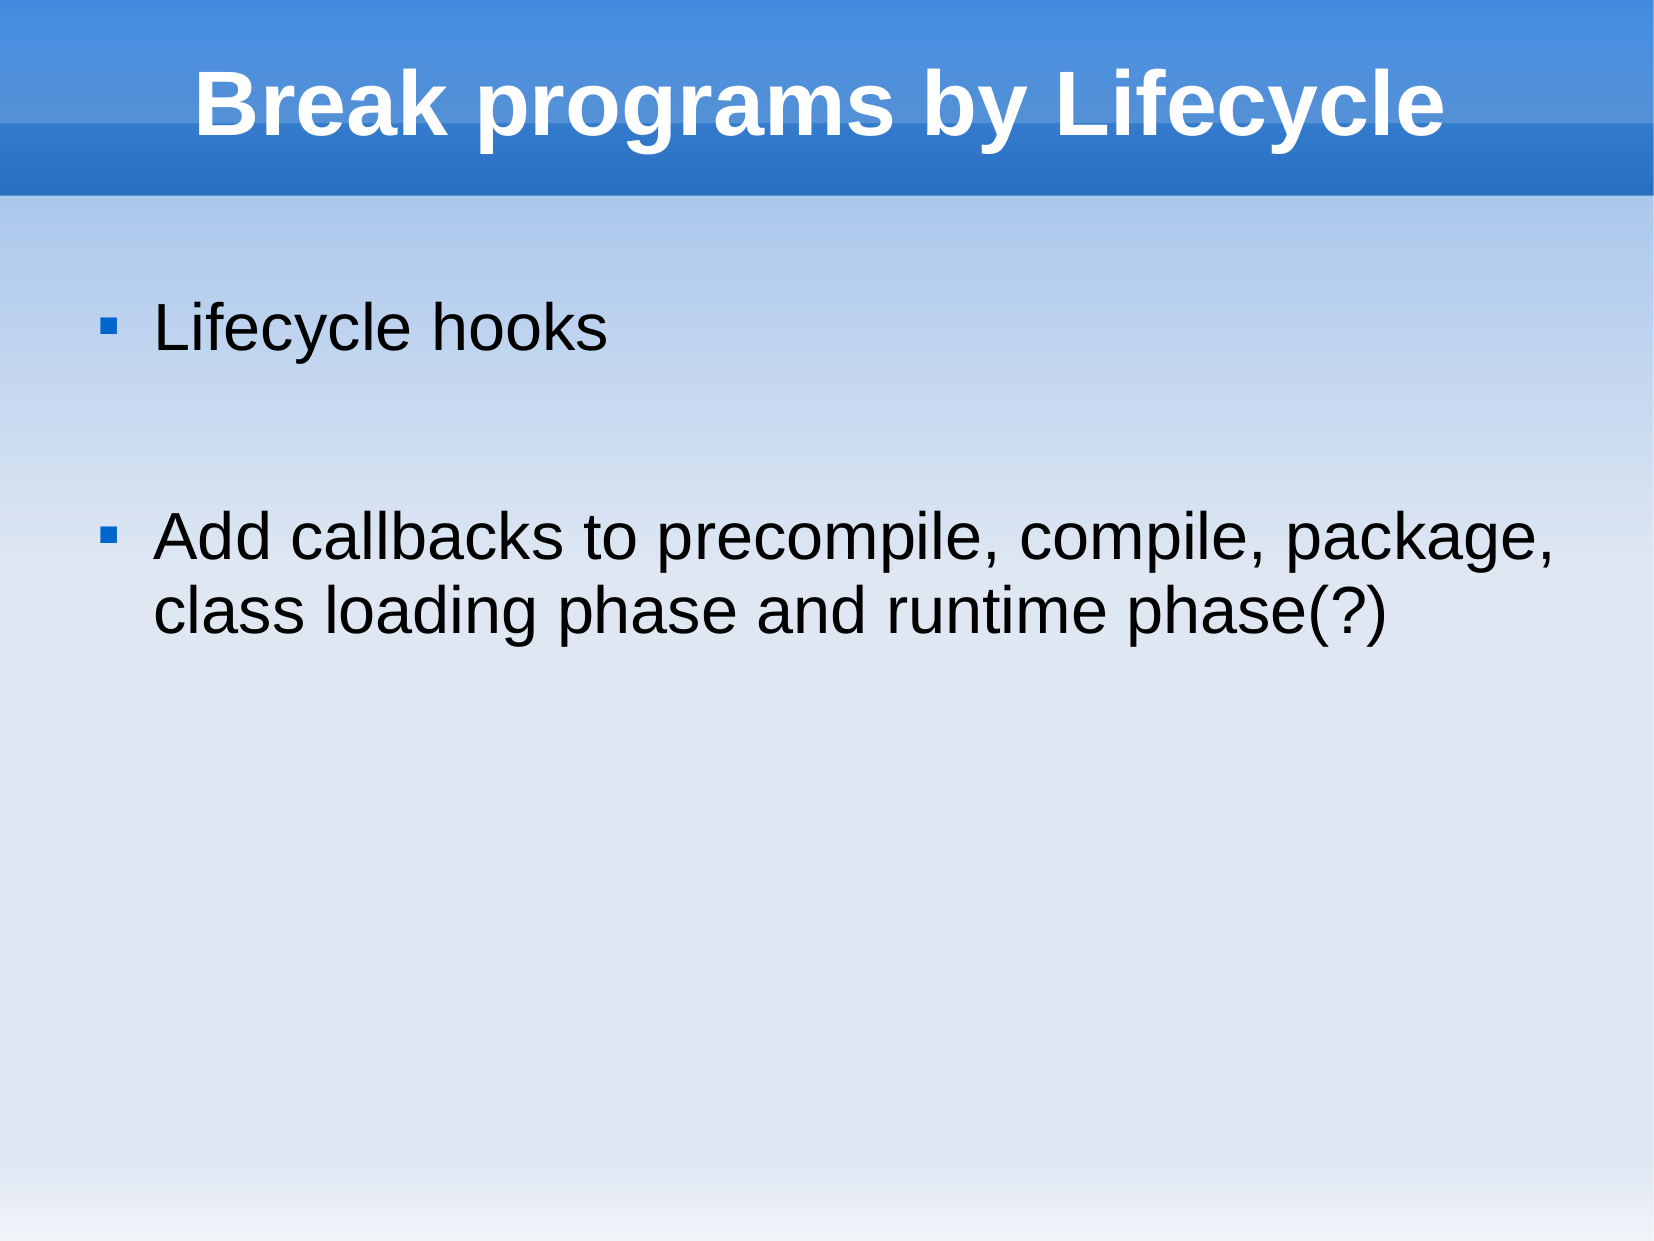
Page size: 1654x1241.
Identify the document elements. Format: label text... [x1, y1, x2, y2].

list Lifecycle hooks Add callbacks to precompile, compile, package, class loading phase and runtime phase(?) [82, 290, 1571, 1094]
picture [0, 0, 1654, 1241]
title Break programs by Lifecycle [76, 7, 1565, 200]
